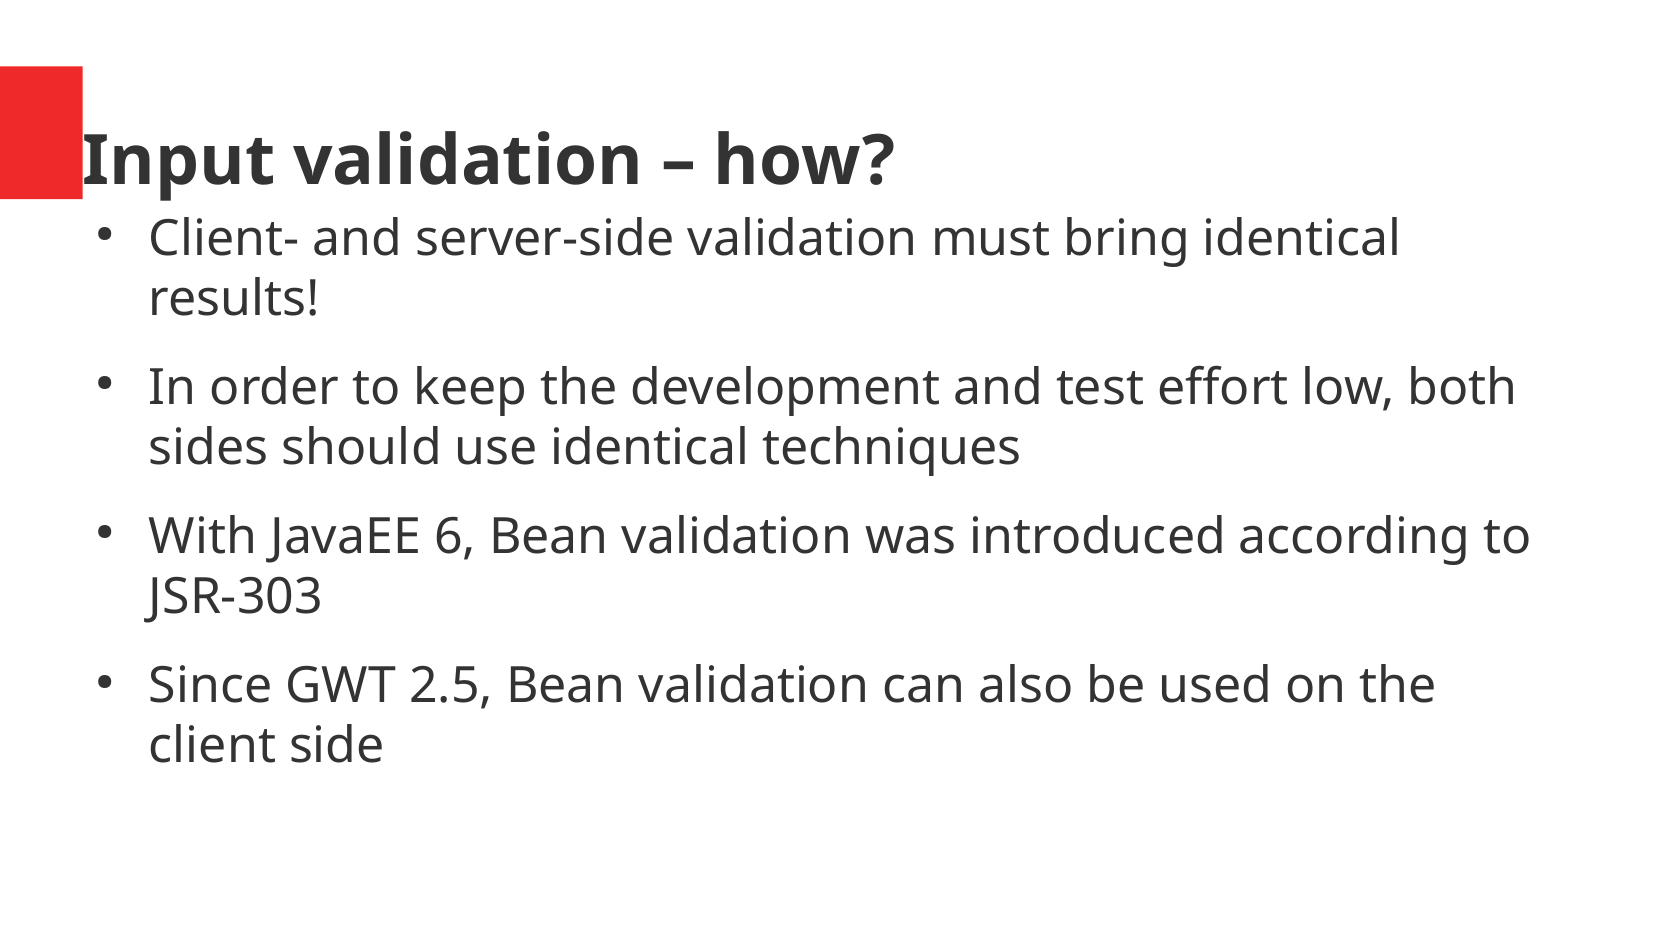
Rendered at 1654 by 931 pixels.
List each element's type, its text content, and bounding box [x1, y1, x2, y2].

list Client- and server-side validation must bring identical results! In order to keep the development and test effort low, both sides should use identical techniques With JavaEE 6, Bean validation was introduced according to JSR-303 Since GWT 2.5, Bean validation can also be used on the client side [78, 205, 1567, 804]
title Input validation – how? [82, 33, 1571, 196]
